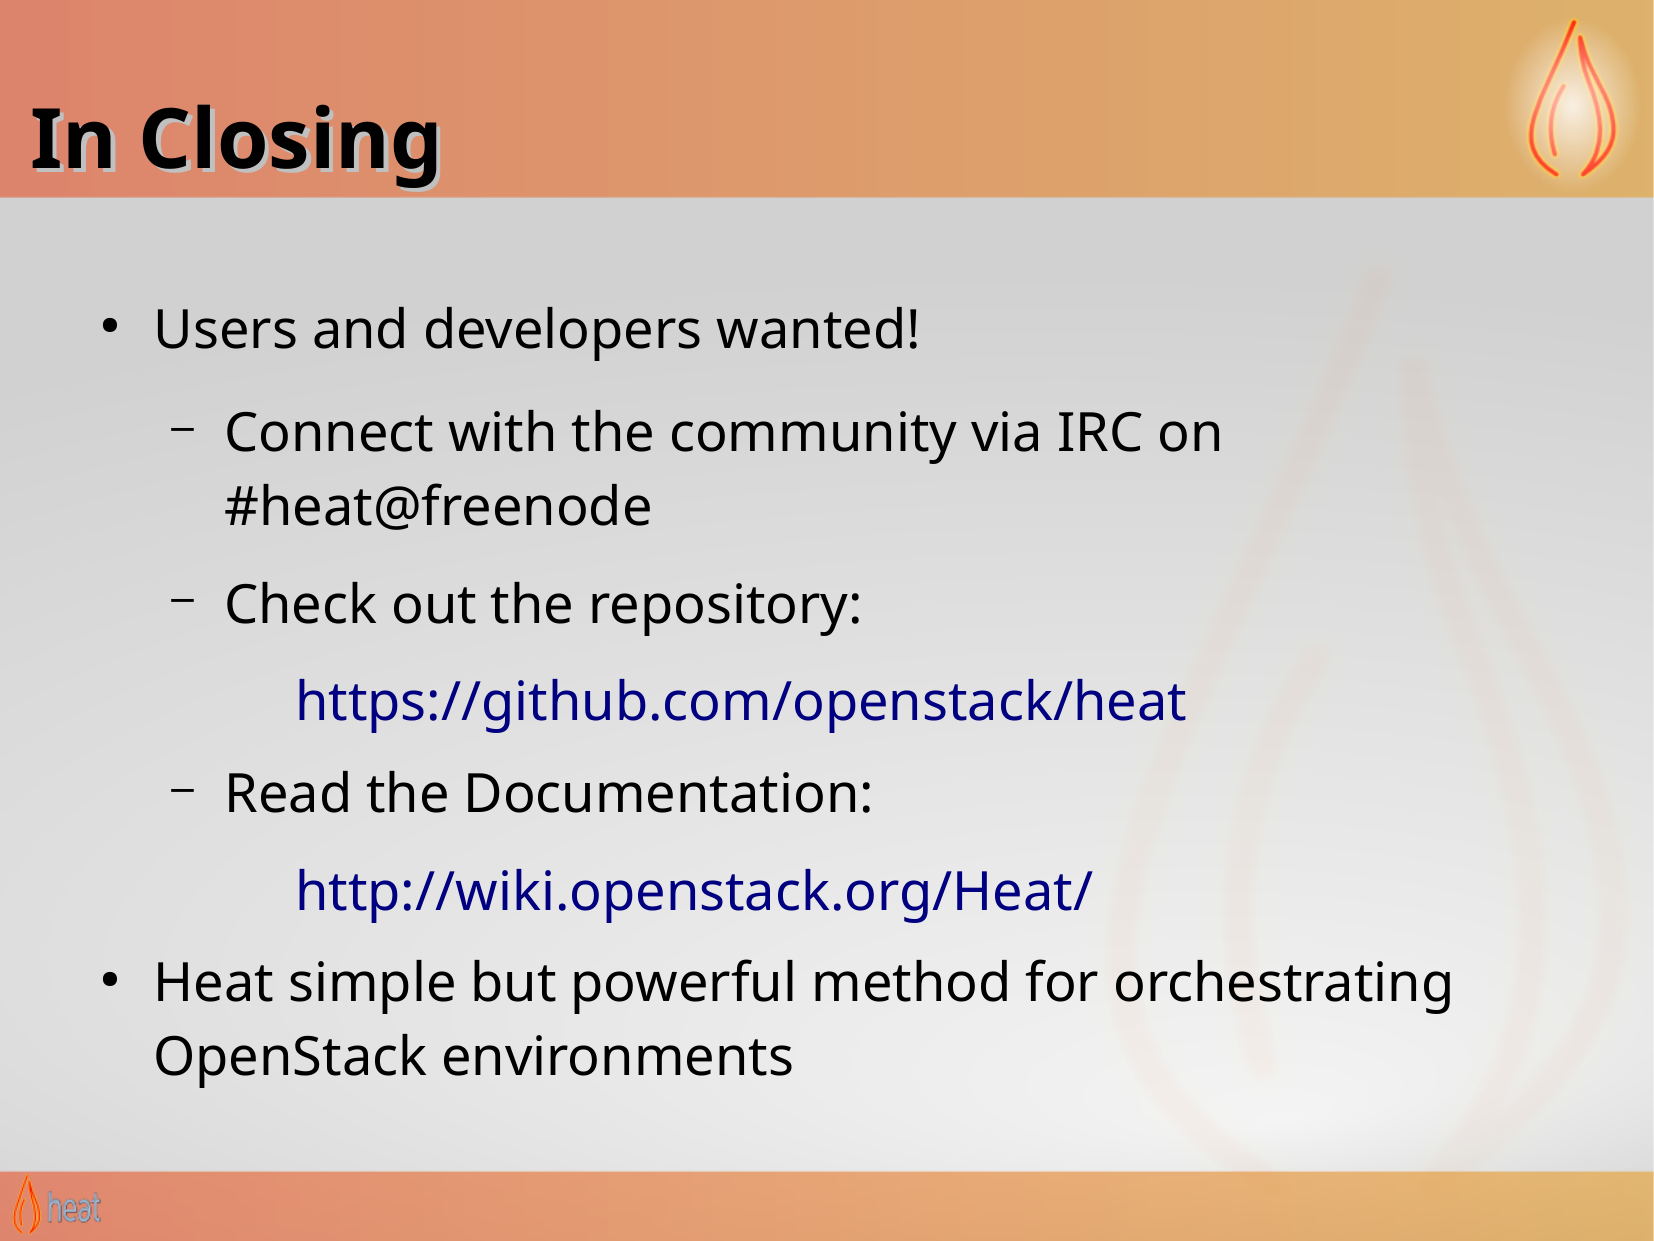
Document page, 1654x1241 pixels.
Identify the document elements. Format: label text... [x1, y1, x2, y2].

picture [0, 0, 1654, 1241]
title In Closing [30, 23, 1606, 249]
list Users and developers wanted! Connect with the community via IRC on #heat@freenode Check out the repository: https://github.com/openstack/heat Read the Documentation: http://wiki.openstack.org/Heat/ Heat simple but powerful method for orchestrating OpenStack environments [82, 290, 1538, 1241]
